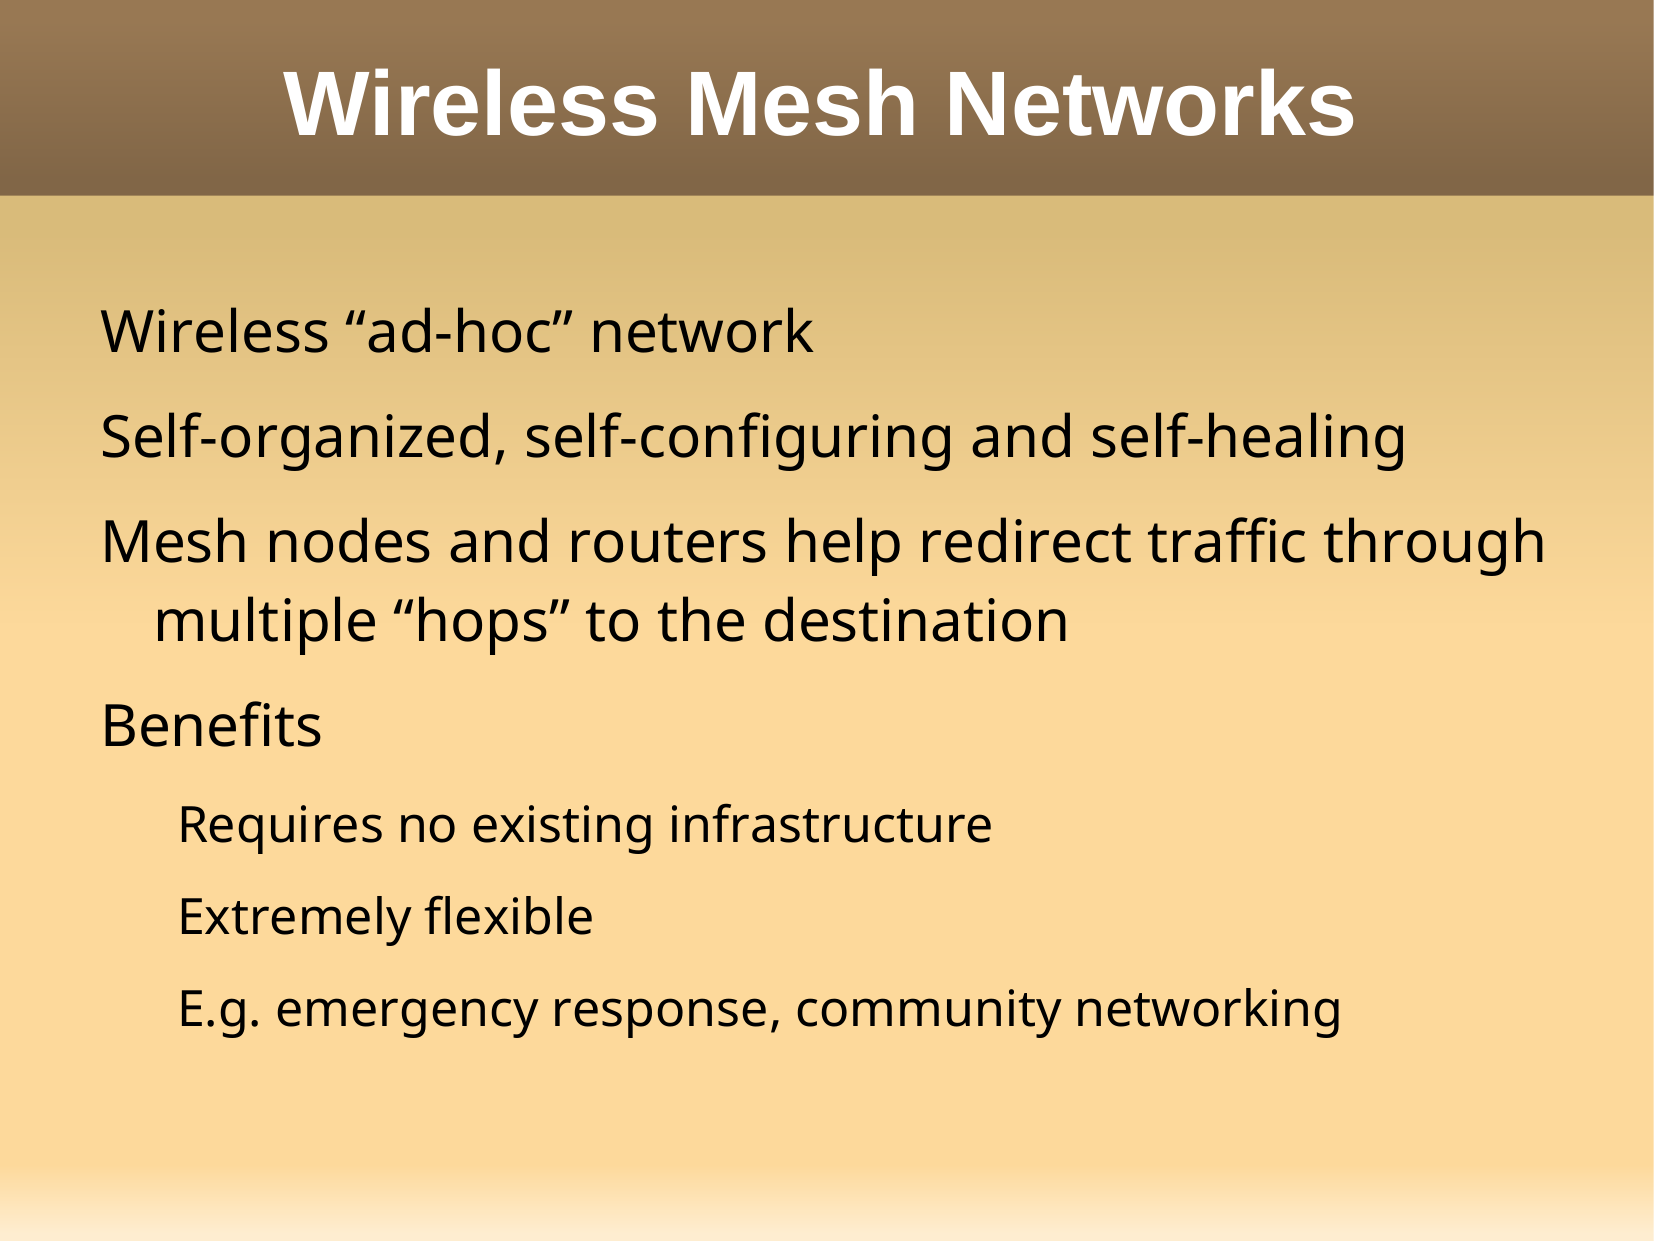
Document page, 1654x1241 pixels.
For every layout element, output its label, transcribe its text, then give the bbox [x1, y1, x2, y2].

picture [0, 0, 1654, 1241]
title Wireless Mesh Networks [76, 0, 1565, 208]
list Wireless “ad-hoc” network Self-organized, self-configuring and self-healing Mesh nodes and routers help redirect traffic through multiple “hops” to the destination Benefits Requires no existing infrastructure Extremely flexible E.g. emergency response, community networking [82, 290, 1571, 1109]
